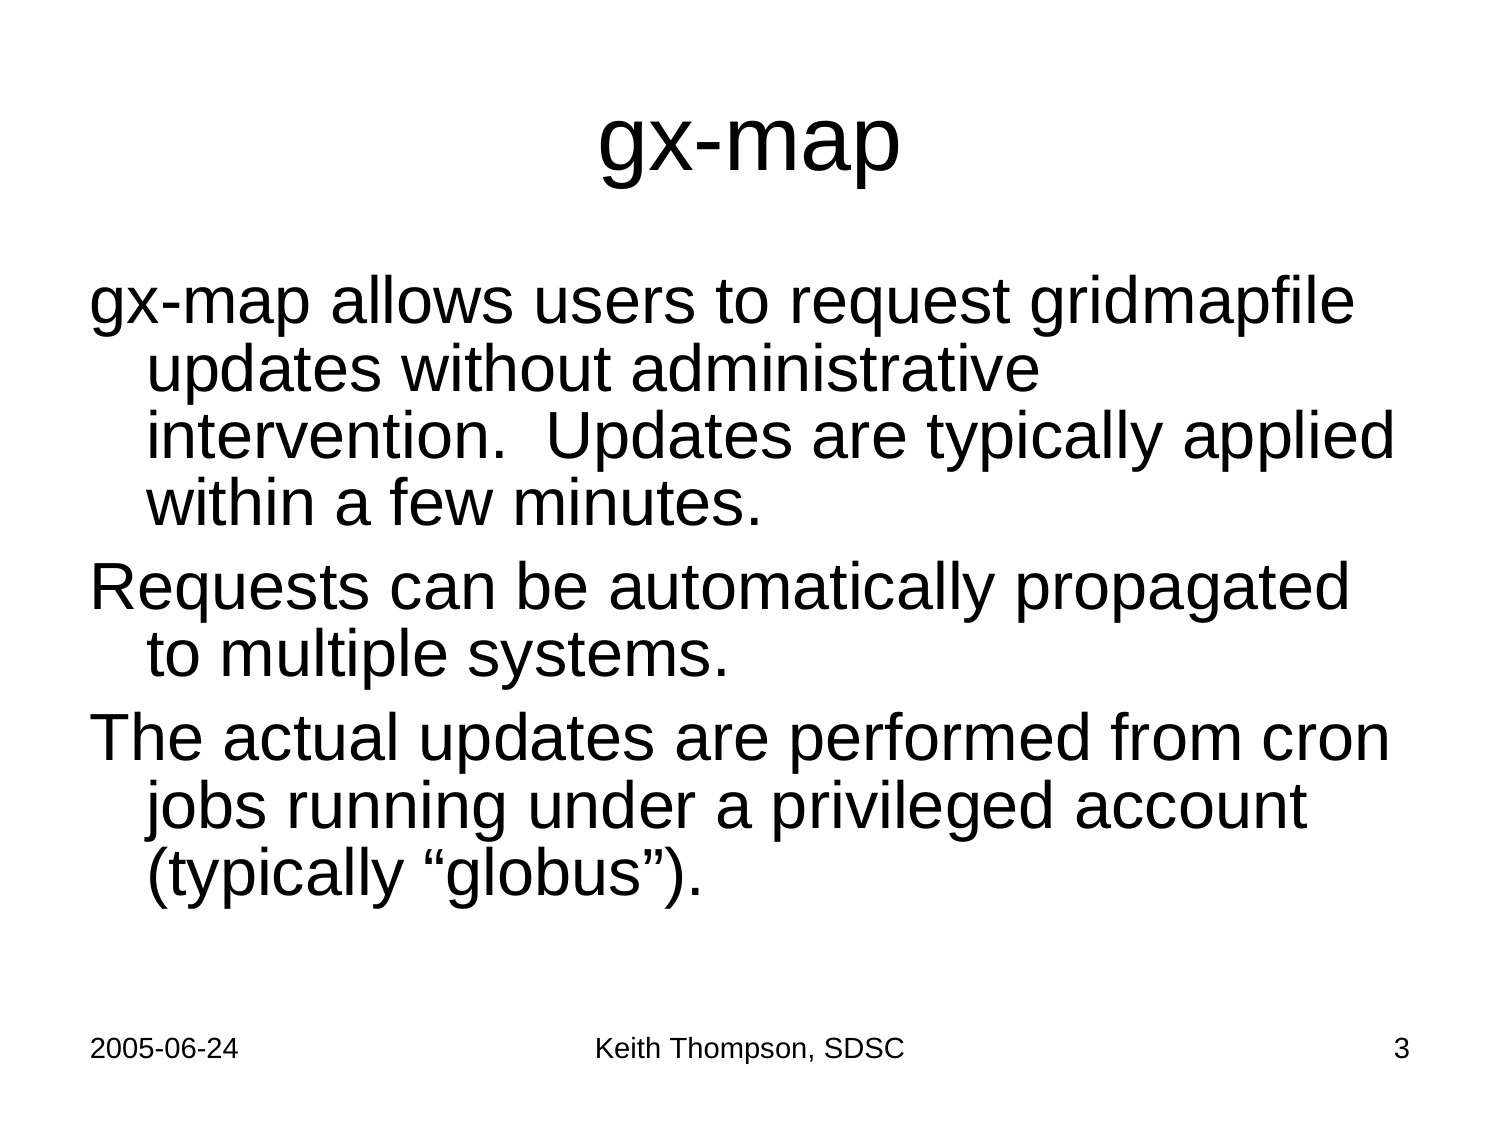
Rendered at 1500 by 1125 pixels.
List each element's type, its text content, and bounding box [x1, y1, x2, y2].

list gx-map allows users to request grid­mapfile updates without administrative intervention. Updates are typically applied within a few minutes. Requests can be automatically propagated to multiple systems. The actual updates are performed from cron jobs running under a privileged account (typically “globus”). [75, 262, 1426, 1006]
title gx-map [75, 45, 1426, 233]
